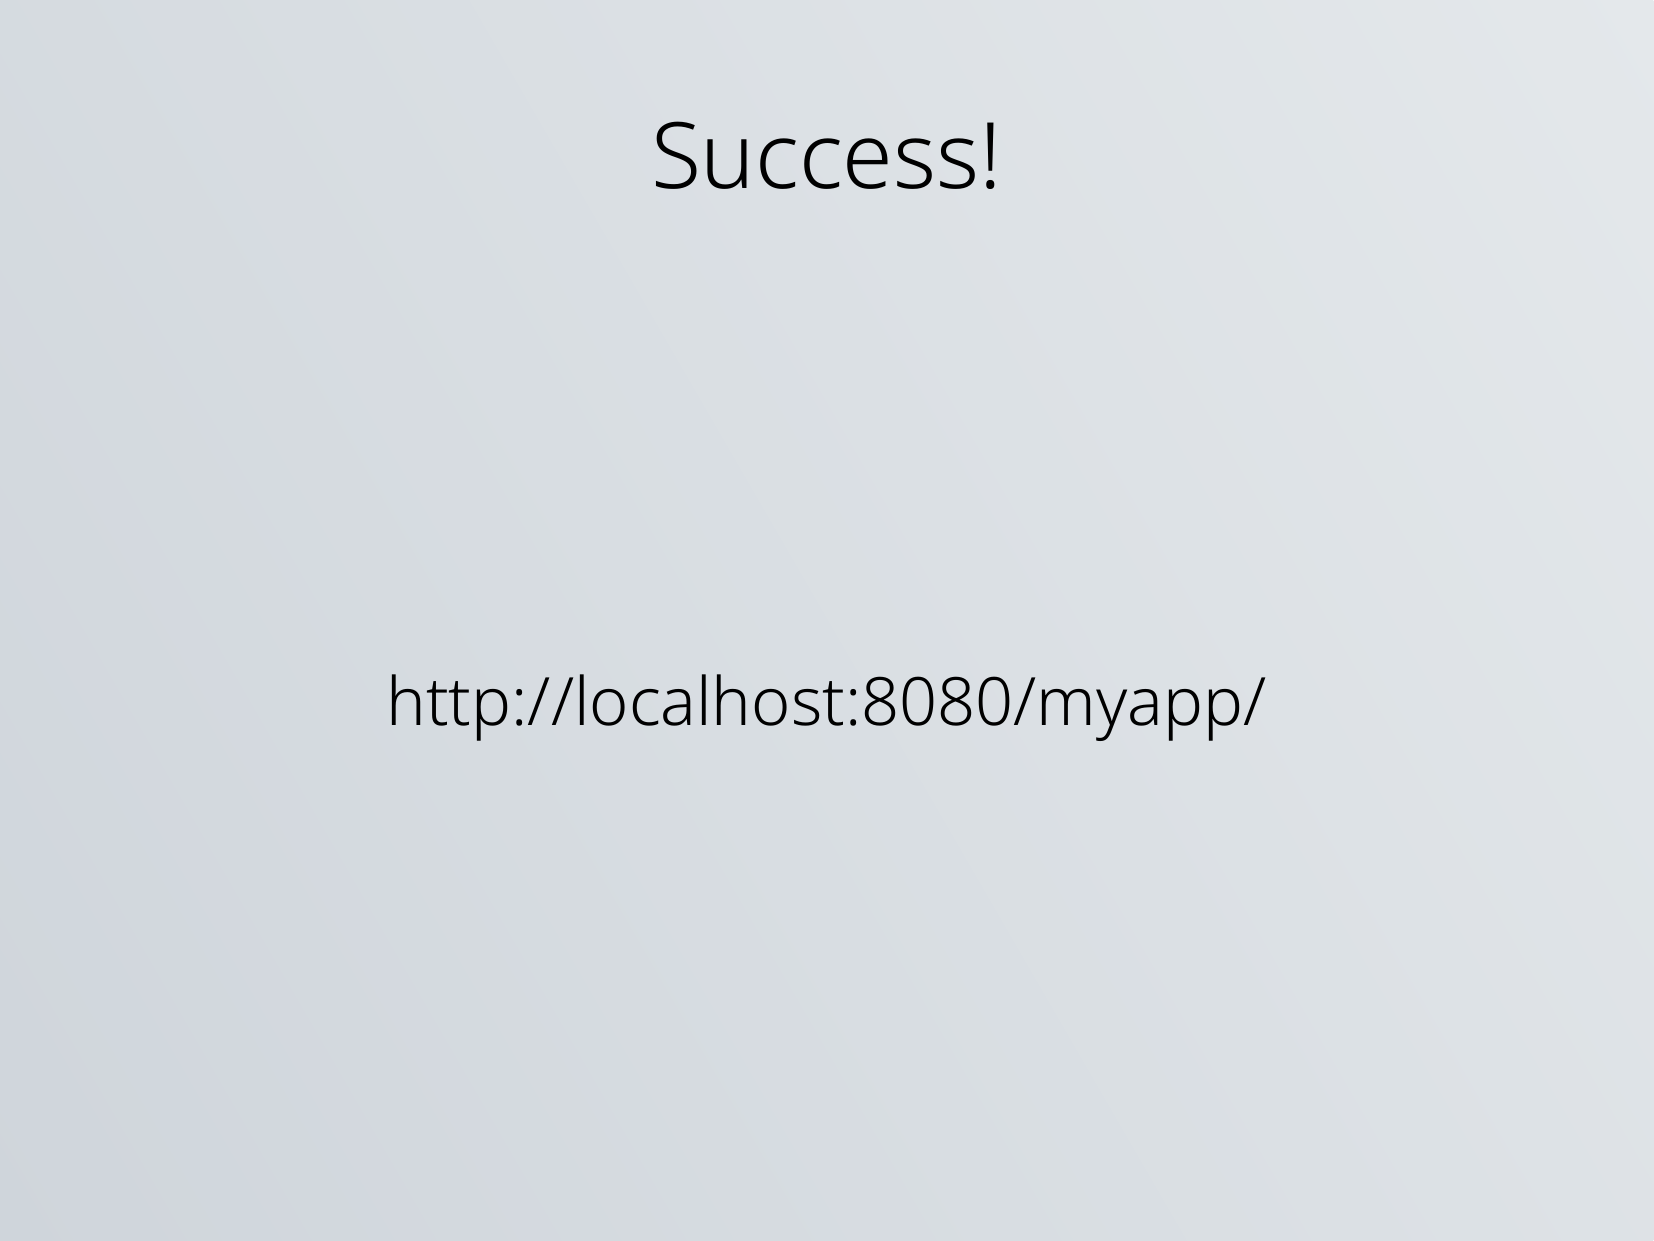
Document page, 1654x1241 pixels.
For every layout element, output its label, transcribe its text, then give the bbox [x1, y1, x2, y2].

subtitle http://localhost:8080/myapp/ [82, 290, 1571, 1109]
title Success! [82, 56, 1571, 250]
